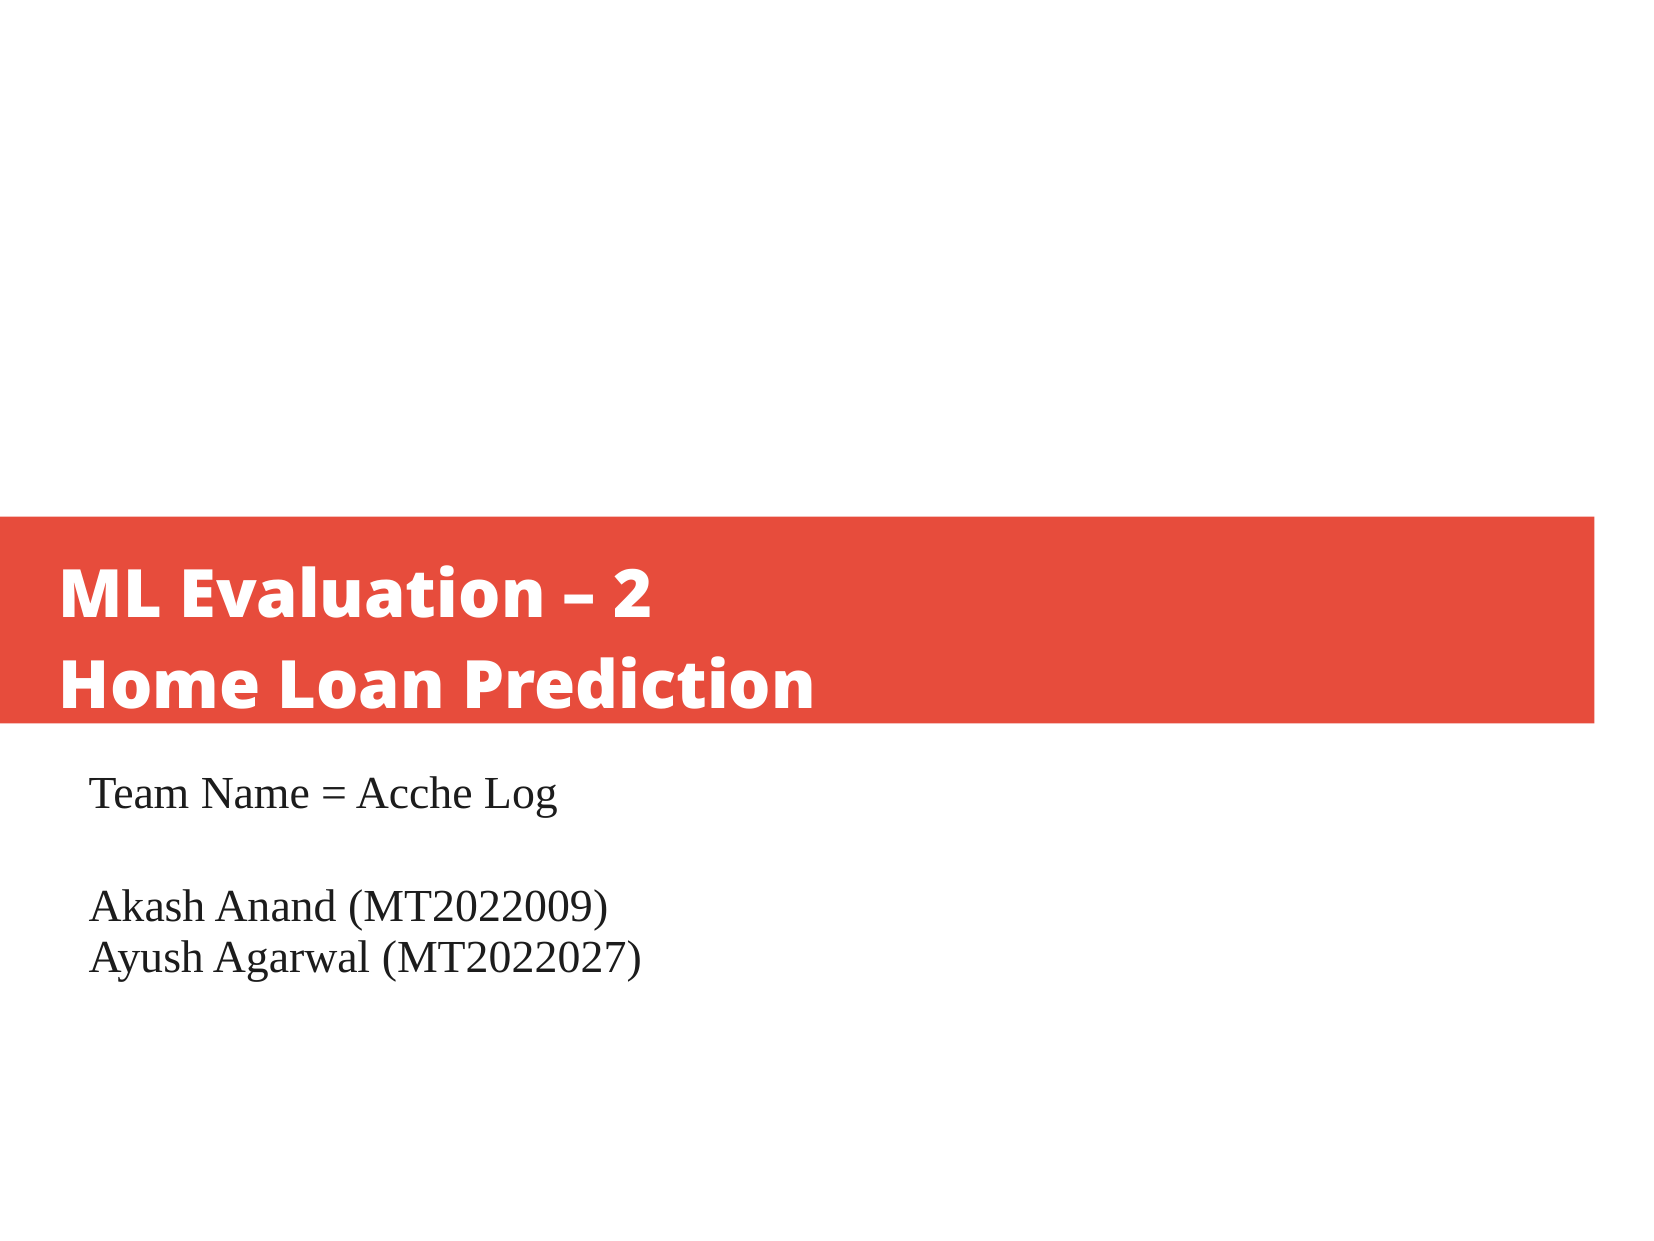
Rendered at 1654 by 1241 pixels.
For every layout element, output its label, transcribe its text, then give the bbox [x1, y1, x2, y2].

subtitle Team Name = Acche Log Akash Anand (MT2022009) Ayush Agarwal (MT2022027) [88, 767, 1595, 1182]
title ML Evaluation – 2 Home Loan Prediction [59, 546, 1595, 694]
